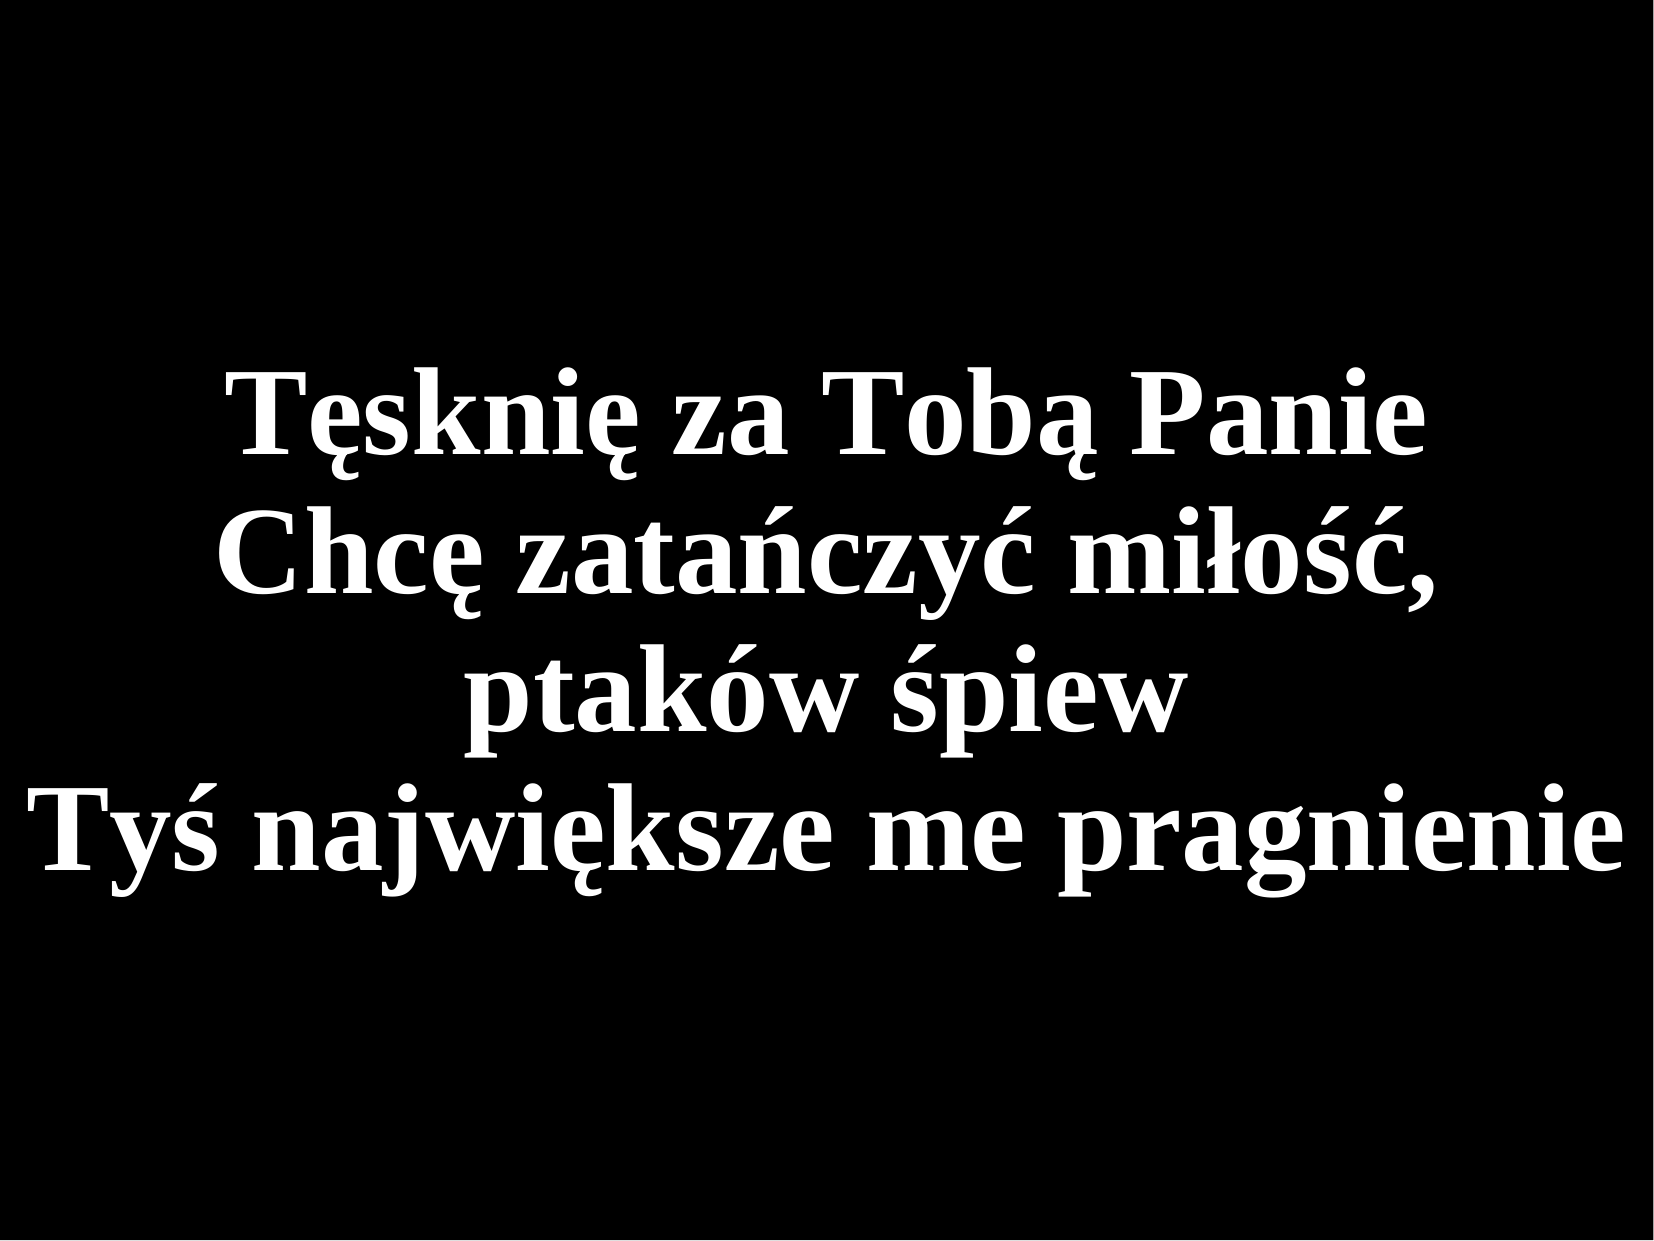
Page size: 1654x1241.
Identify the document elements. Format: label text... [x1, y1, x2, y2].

title Tęsknię za Tobą Panie Chcę zatańczyć miłość, ptaków śpiew Tyś największe me pragnienie [0, 0, 1654, 1241]
